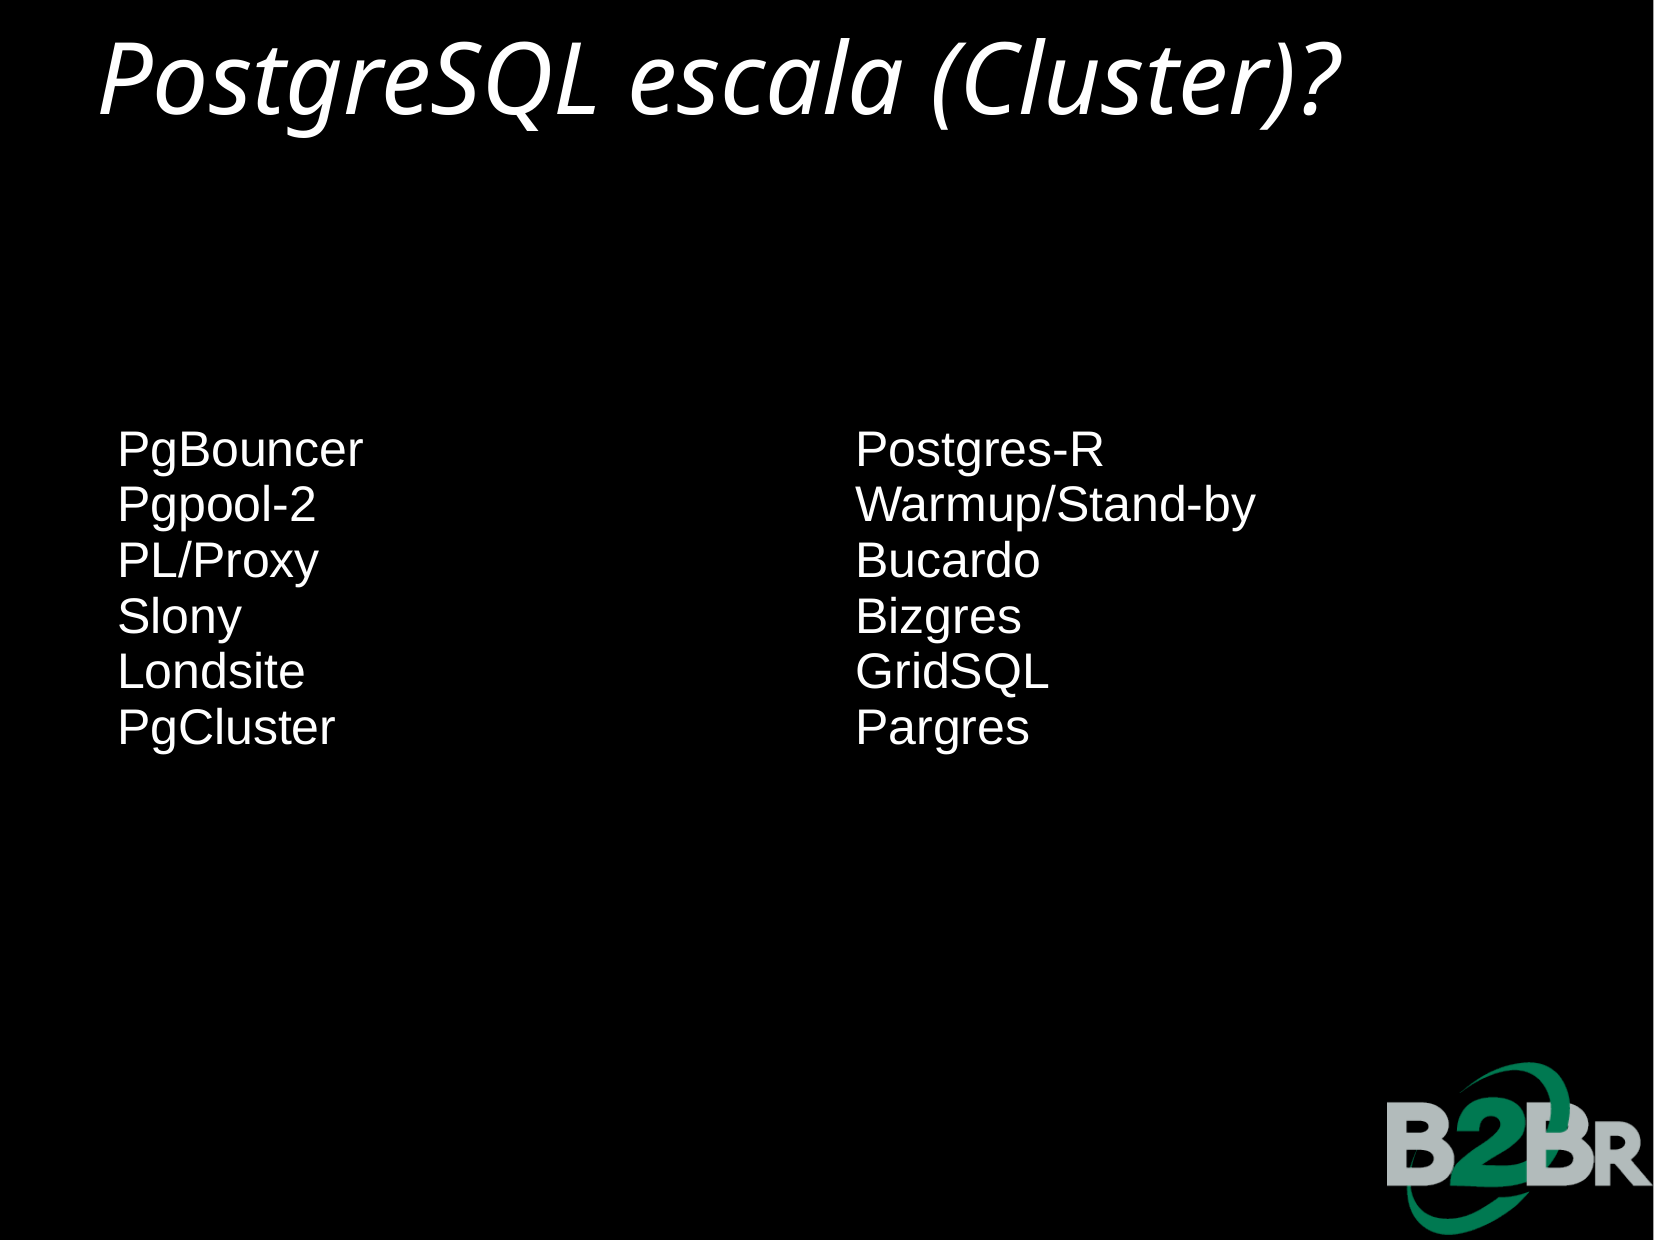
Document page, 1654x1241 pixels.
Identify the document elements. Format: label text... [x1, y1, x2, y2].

text_box Postgres-R Warmup/Stand-by Bucardo Bizgres GridSQL Pargres [826, 413, 1477, 1064]
text_box PgBouncer Pgpool-2 PL/Proxy Slony Londsite PgCluster [88, 413, 739, 1064]
text_box PostgreSQL escala (Cluster)? [29, 0, 1654, 266]
picture [1387, 1062, 1654, 1235]
